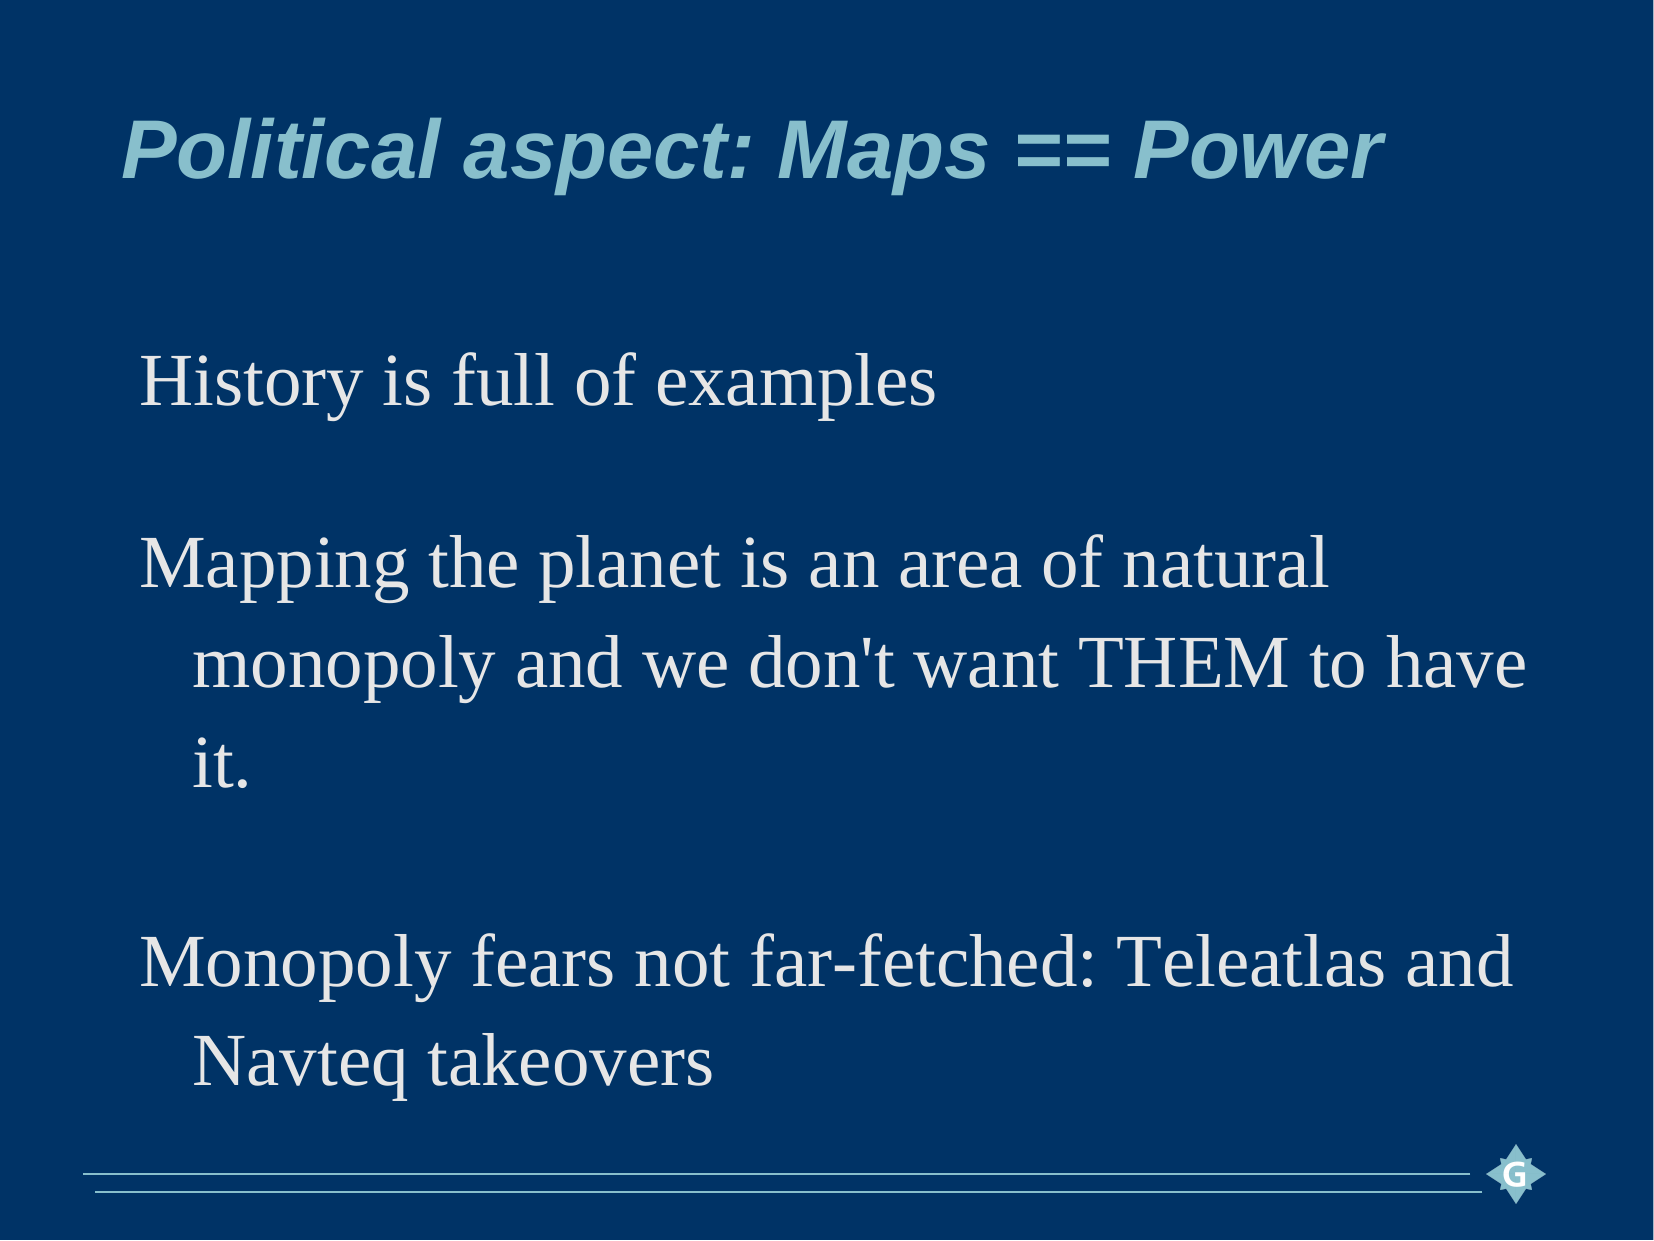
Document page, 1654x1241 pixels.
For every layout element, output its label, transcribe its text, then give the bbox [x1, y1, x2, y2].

list History is full of examples Mapping the planet is an area of natural monopoly and we don't want THEM to have it. Monopoly fears not far-fetched: Teleatlas and Navteq takeovers [121, 322, 1561, 1118]
title Political aspect: Maps == Power [121, 53, 1534, 247]
picture [1486, 1144, 1546, 1204]
